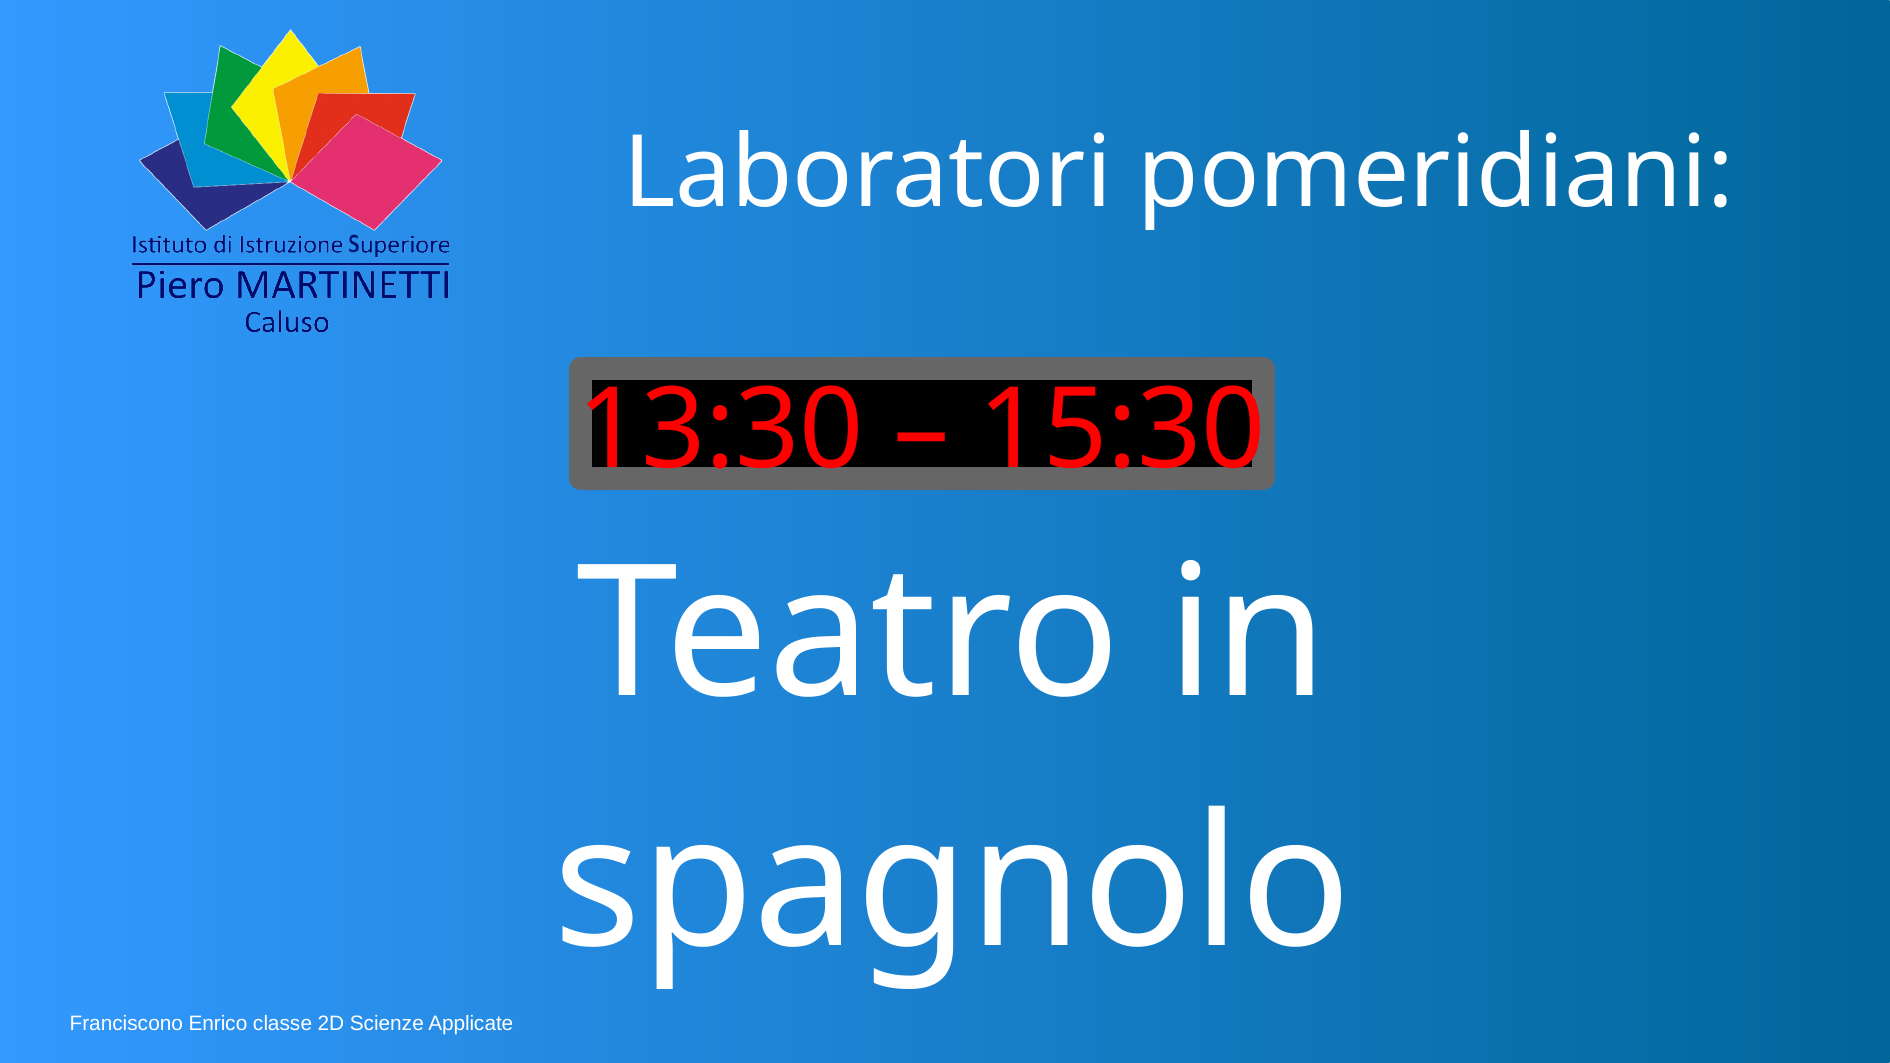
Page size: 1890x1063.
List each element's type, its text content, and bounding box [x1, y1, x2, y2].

text_box Franciscono Enrico classe 2D Scienze Applicate [54, 1004, 628, 1063]
text_box Teatro in spagnolo [205, 491, 1700, 1042]
picture [0, 23, 591, 355]
text_box 13:30 – 15:30 [580, 368, 1264, 479]
text_box Laboratori pomeridiani: [591, 91, 1861, 338]
